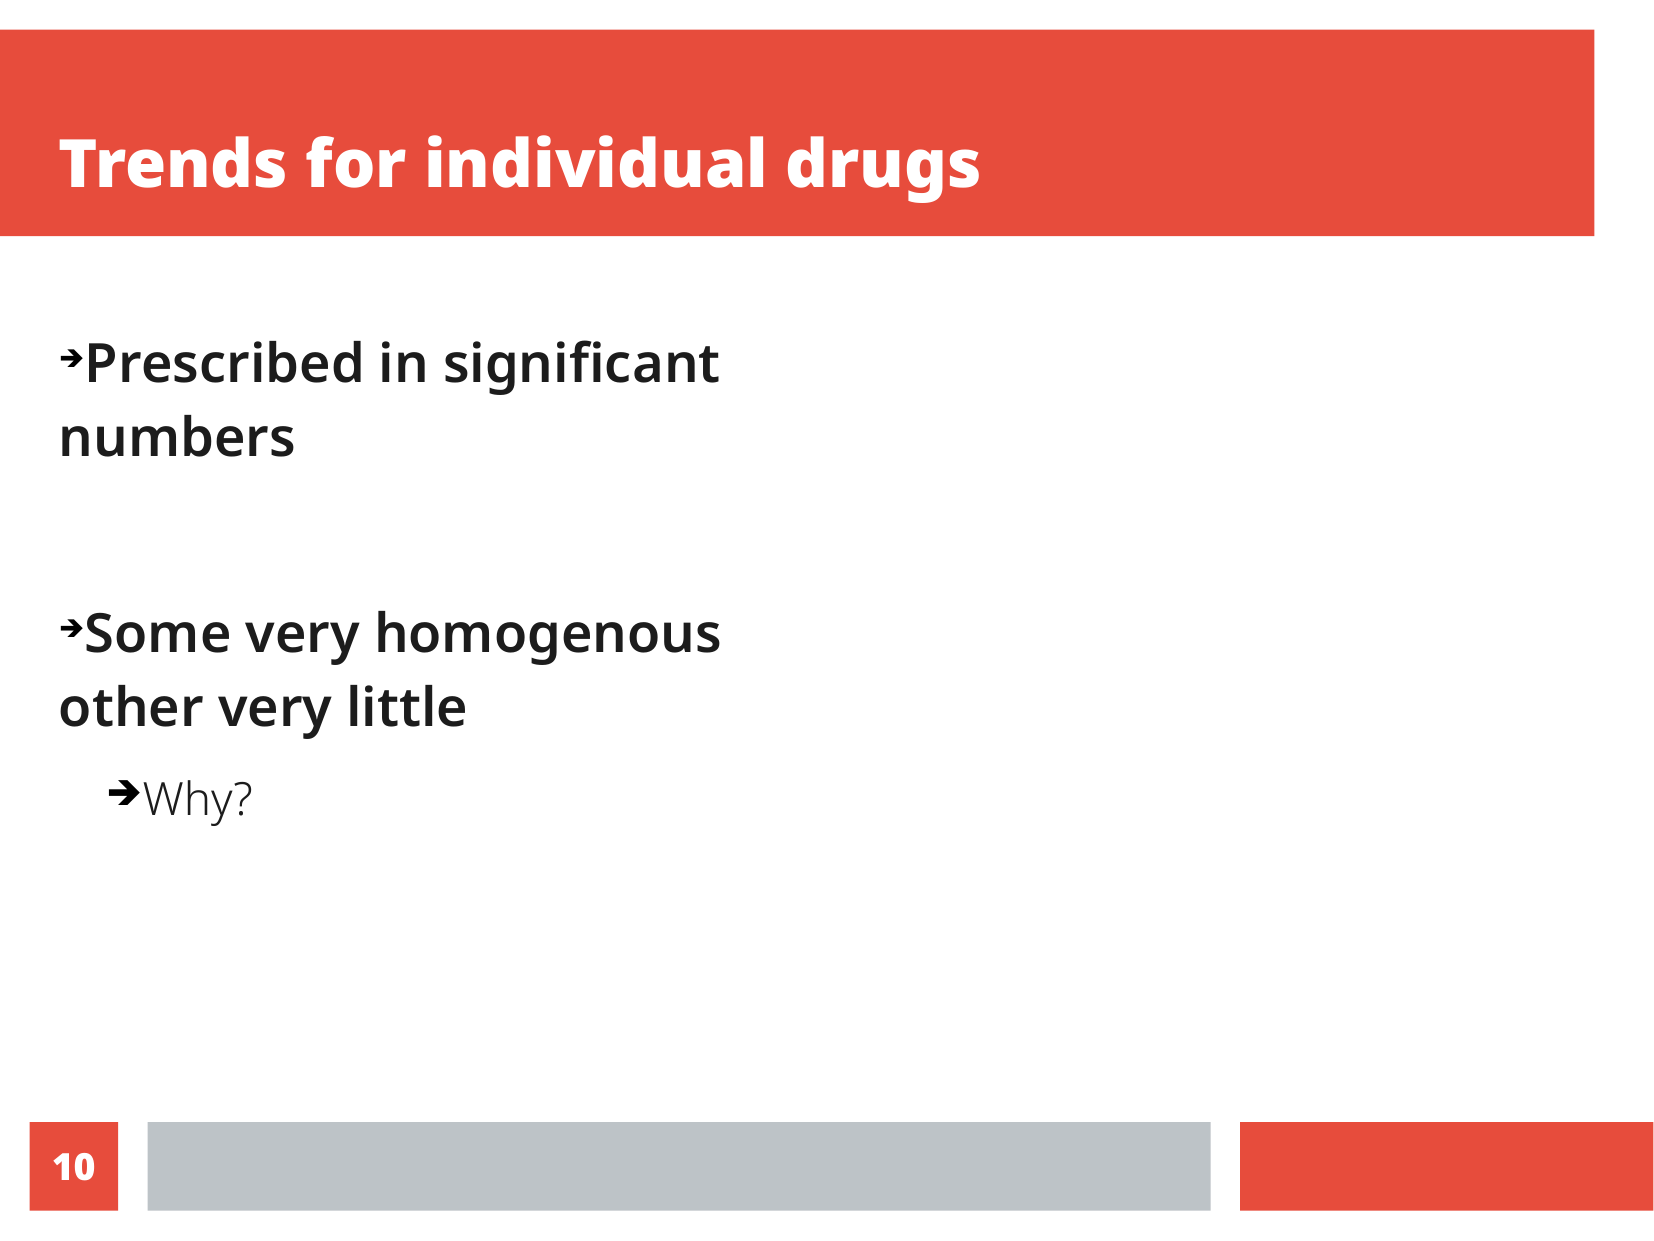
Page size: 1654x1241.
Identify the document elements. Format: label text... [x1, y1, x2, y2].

title Trends for individual drugs [59, 59, 1595, 207]
list Prescribed in significant numbers Some very homogenous other very little Why? [59, 324, 794, 1093]
